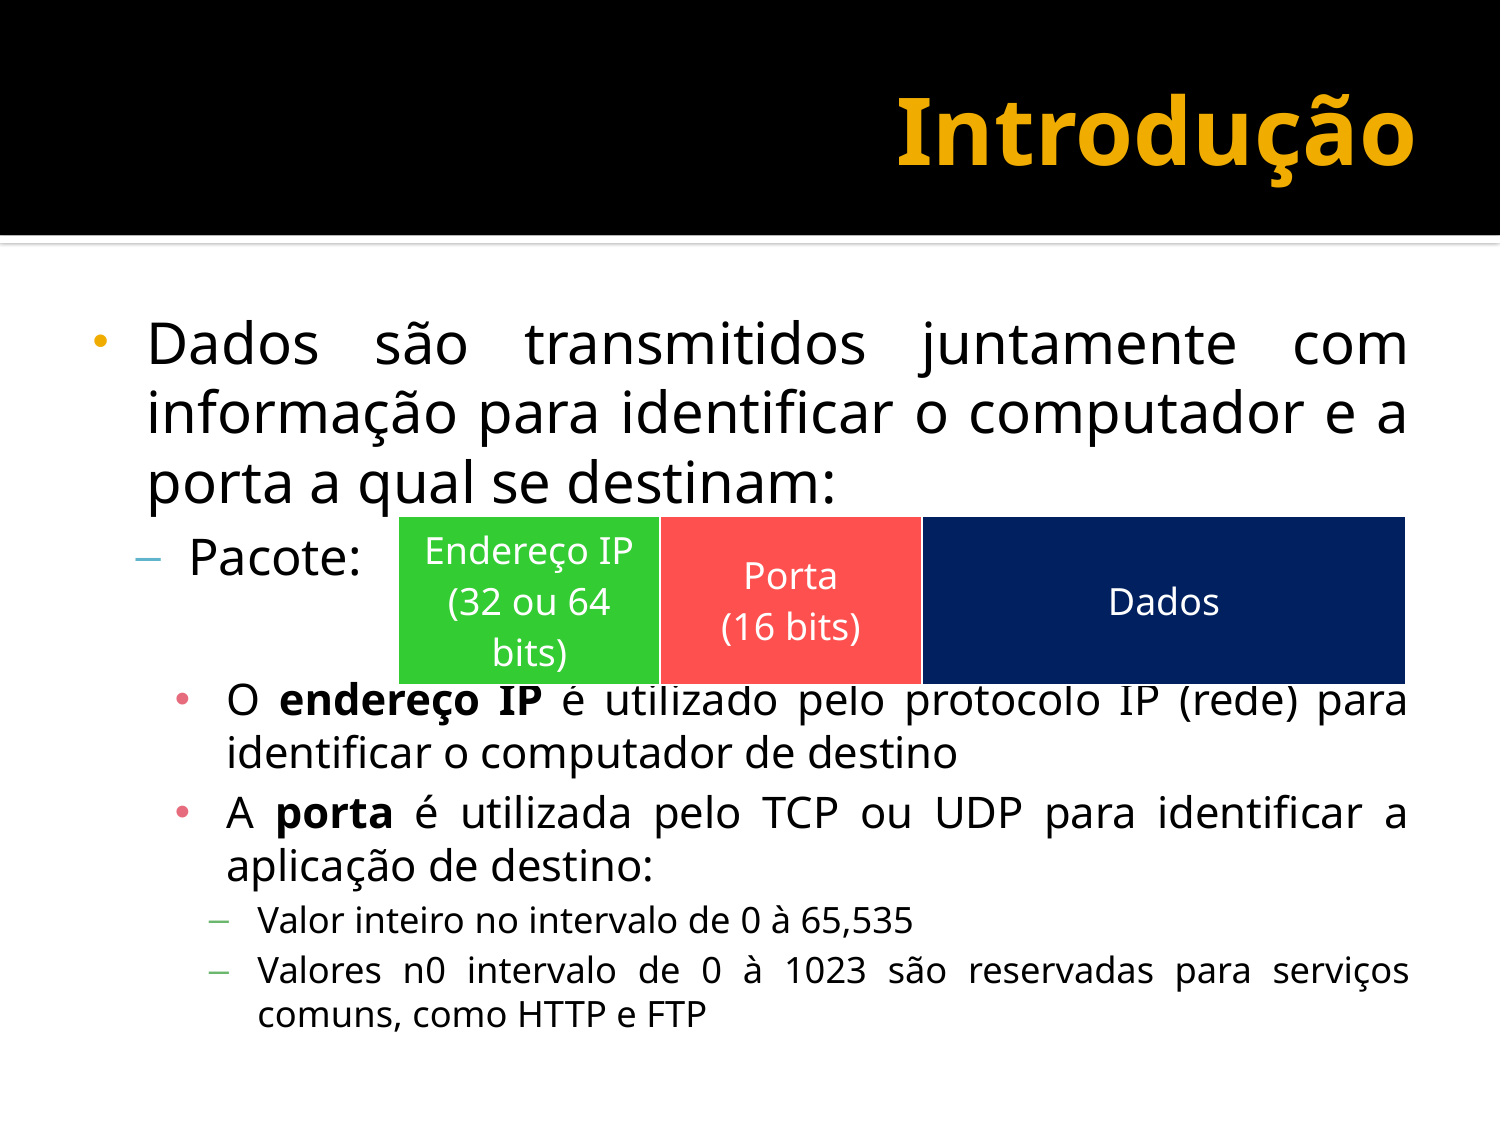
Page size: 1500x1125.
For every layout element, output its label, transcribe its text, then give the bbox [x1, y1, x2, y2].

table_header Porta (16 bits) [661, 517, 921, 684]
title Introdução [75, 25, 1425, 231]
table_header Endereço IP (32 ou 64 bits) [399, 517, 659, 684]
list Dados são transmitidos juntamente com informação para identificar o computador e a porta a qual se destinam: Pacote: O endereço IP é utilizado pelo protocolo IP (rede) para identificar o computador de destino A porta é utilizada pelo TCP ou UDP para identificar a aplicação de destino: Valor inteiro no intervalo de 0 à 65,535 Valores n0 intervalo de 0 à 1023 são reservadas para serviços comuns, como HTTP e FTP [75, 291, 1425, 1050]
table_header Dados [923, 517, 1405, 684]
